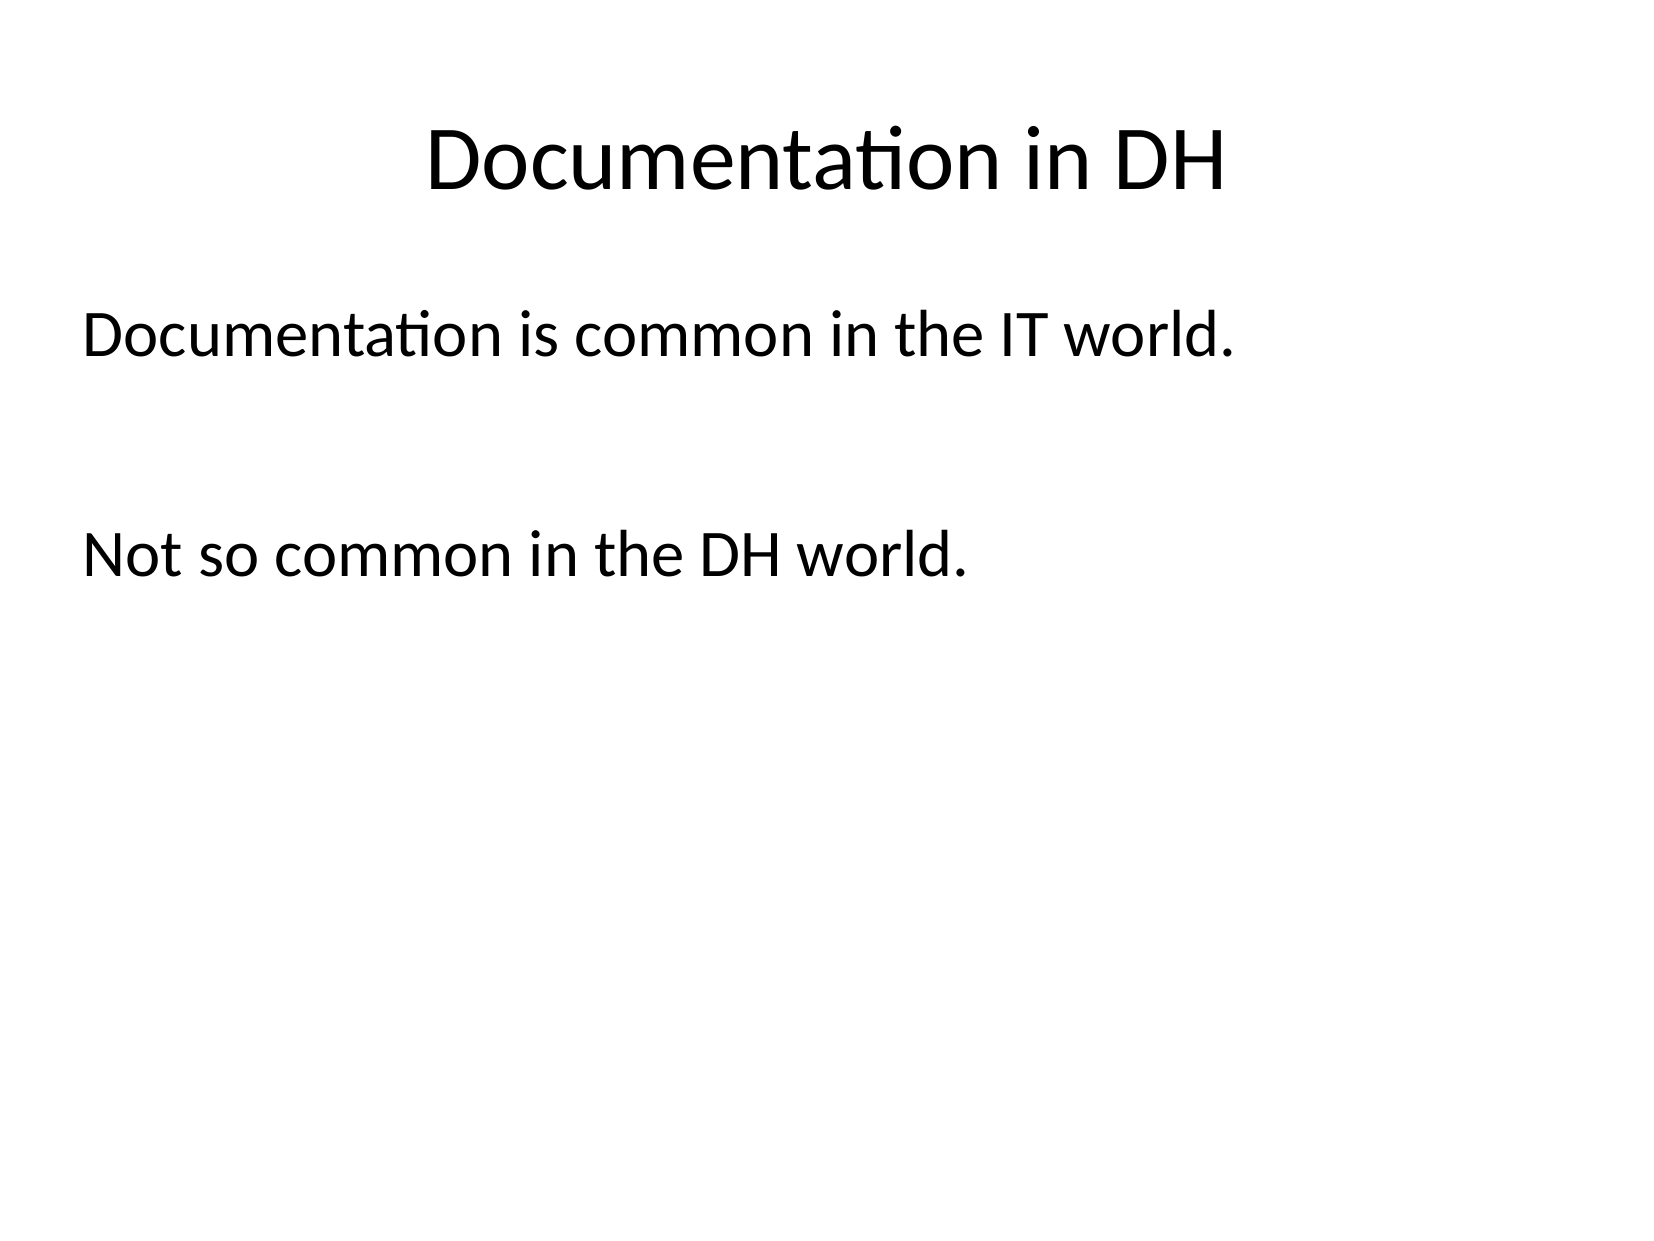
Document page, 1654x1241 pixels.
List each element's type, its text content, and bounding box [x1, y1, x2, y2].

list Documentation is common in the IT world. Not so common in the DH world. [82, 290, 1602, 1176]
title Documentation in DH [82, 49, 1571, 257]
